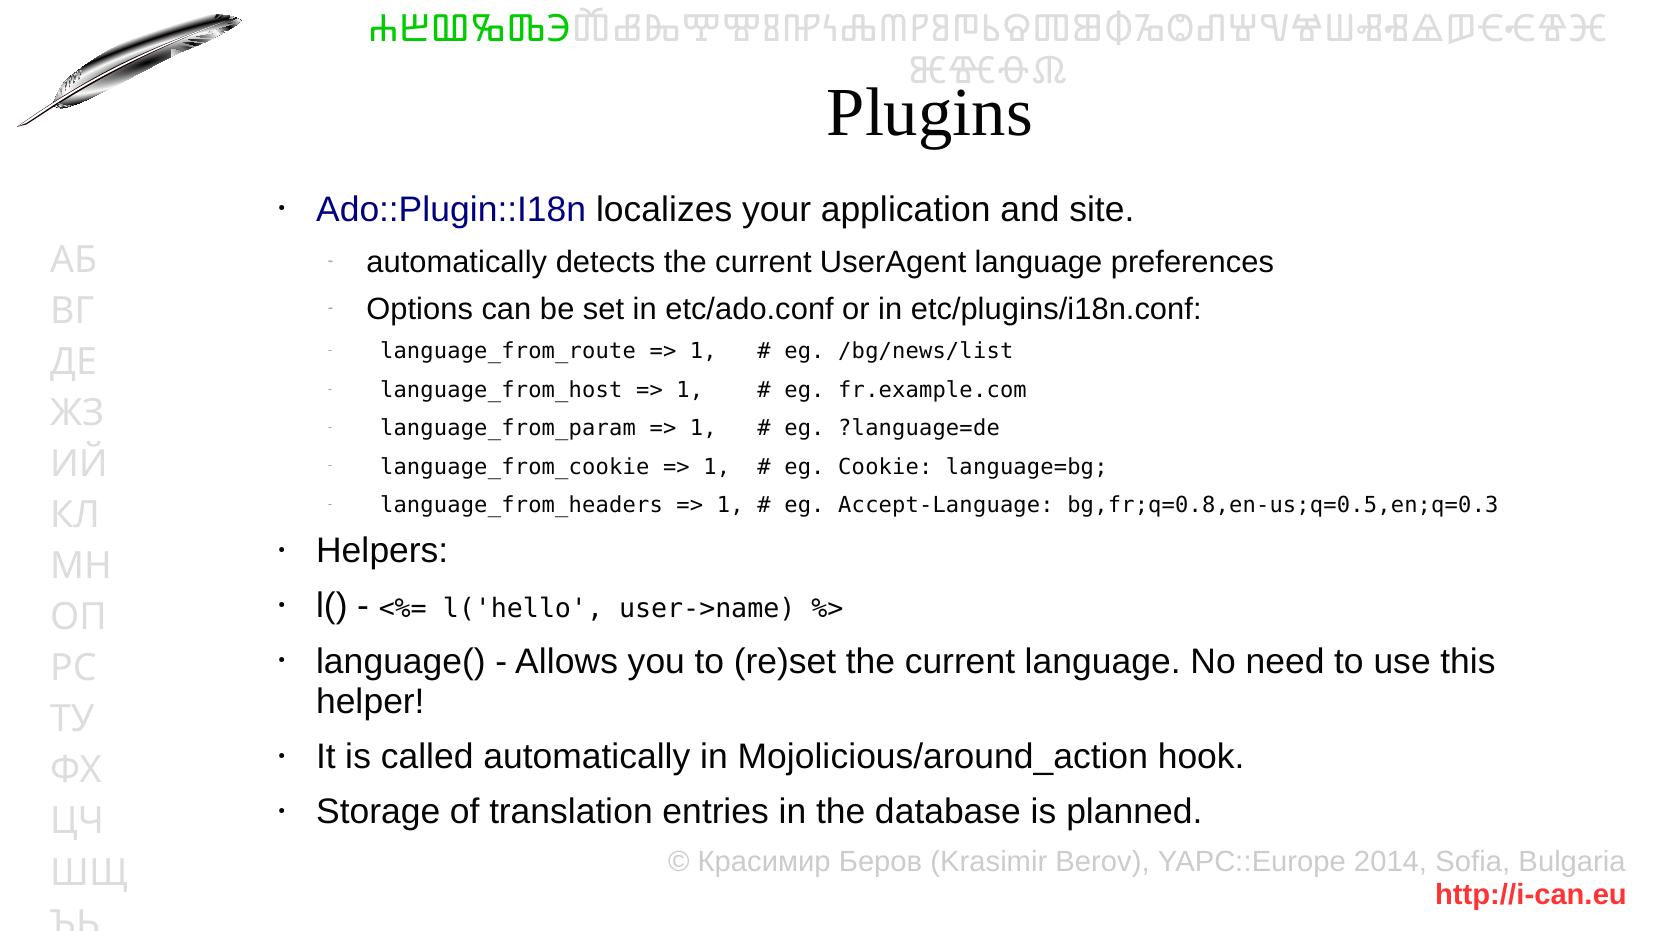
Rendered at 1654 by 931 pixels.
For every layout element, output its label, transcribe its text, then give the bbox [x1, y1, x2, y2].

title Plugins [265, 35, 1595, 188]
list Ado::Plugin::I18n localizes your application and site. automatically detects the current UserAgent language preferences Options can be set in etc/ado.conf or in etc/plugins/i18n.conf: language_from_route => 1, # eg. /bg/news/list language_from_host => 1, # eg. fr.example.com language_from_param => 1, # eg. ?language=de language_from_cookie => 1, # eg. Cookie: language=bg; language_from_headers => 1, # eg. Accept-Language: bg,fr;q=0.8,en-us;q=0.5,en;q=0.3 Helpers: l() - <%= l('hello', user->name) %> language() - Allows you to (re)set the current language. No need to use this helper! It is called automatically in Mojolicious/around_action hook. Storage of translation entries in the database is planned. [265, 188, 1595, 839]
